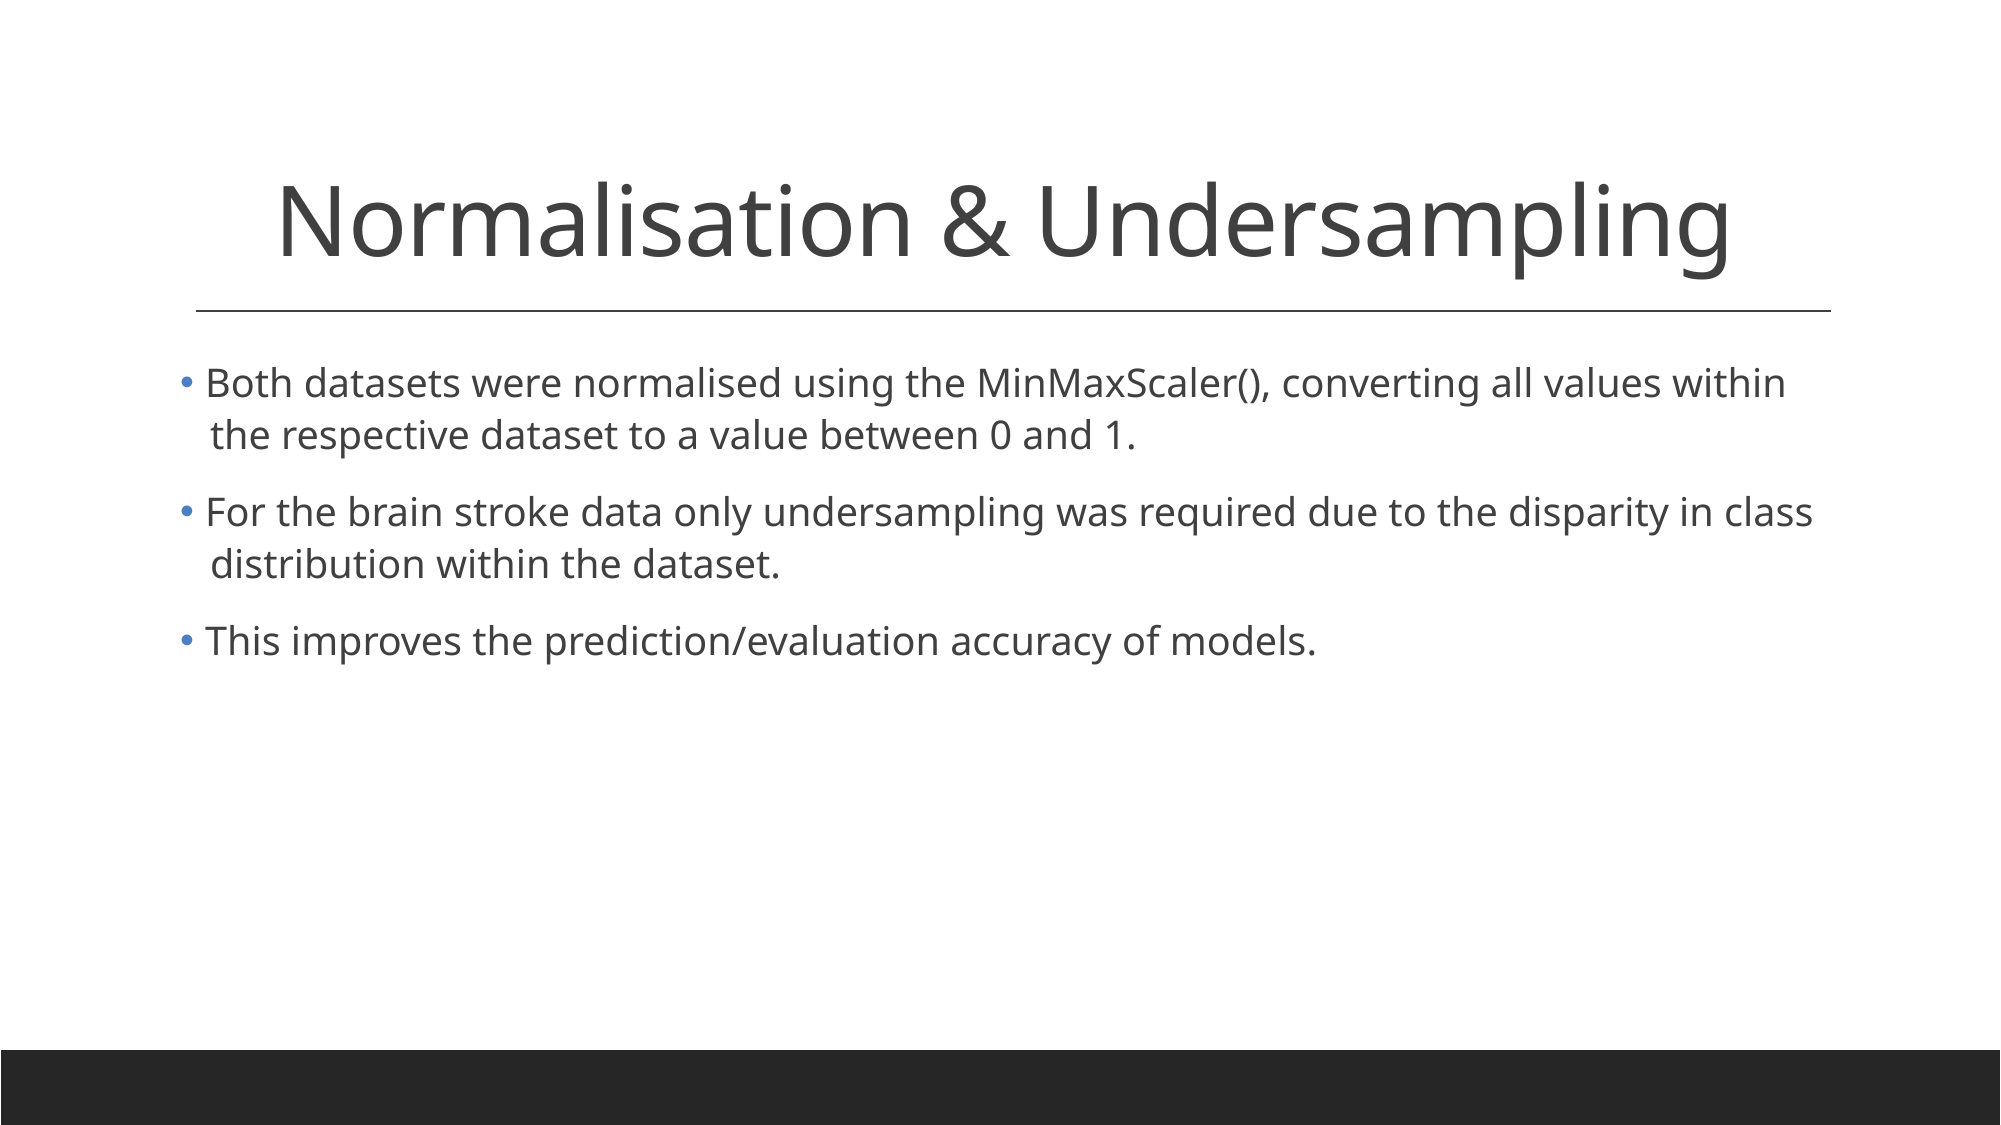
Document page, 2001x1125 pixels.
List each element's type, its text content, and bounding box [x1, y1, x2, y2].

title Normalisation & Undersampling [180, 47, 1831, 286]
list Both datasets were normalised using the MinMaxScaler(), converting all values within the respective dataset to a value between 0 and 1. For the brain stroke data only undersampling was required due to the disparity in class distribution within the dataset. This improves the prediction/evaluation accuracy of models. [180, 345, 1831, 963]
